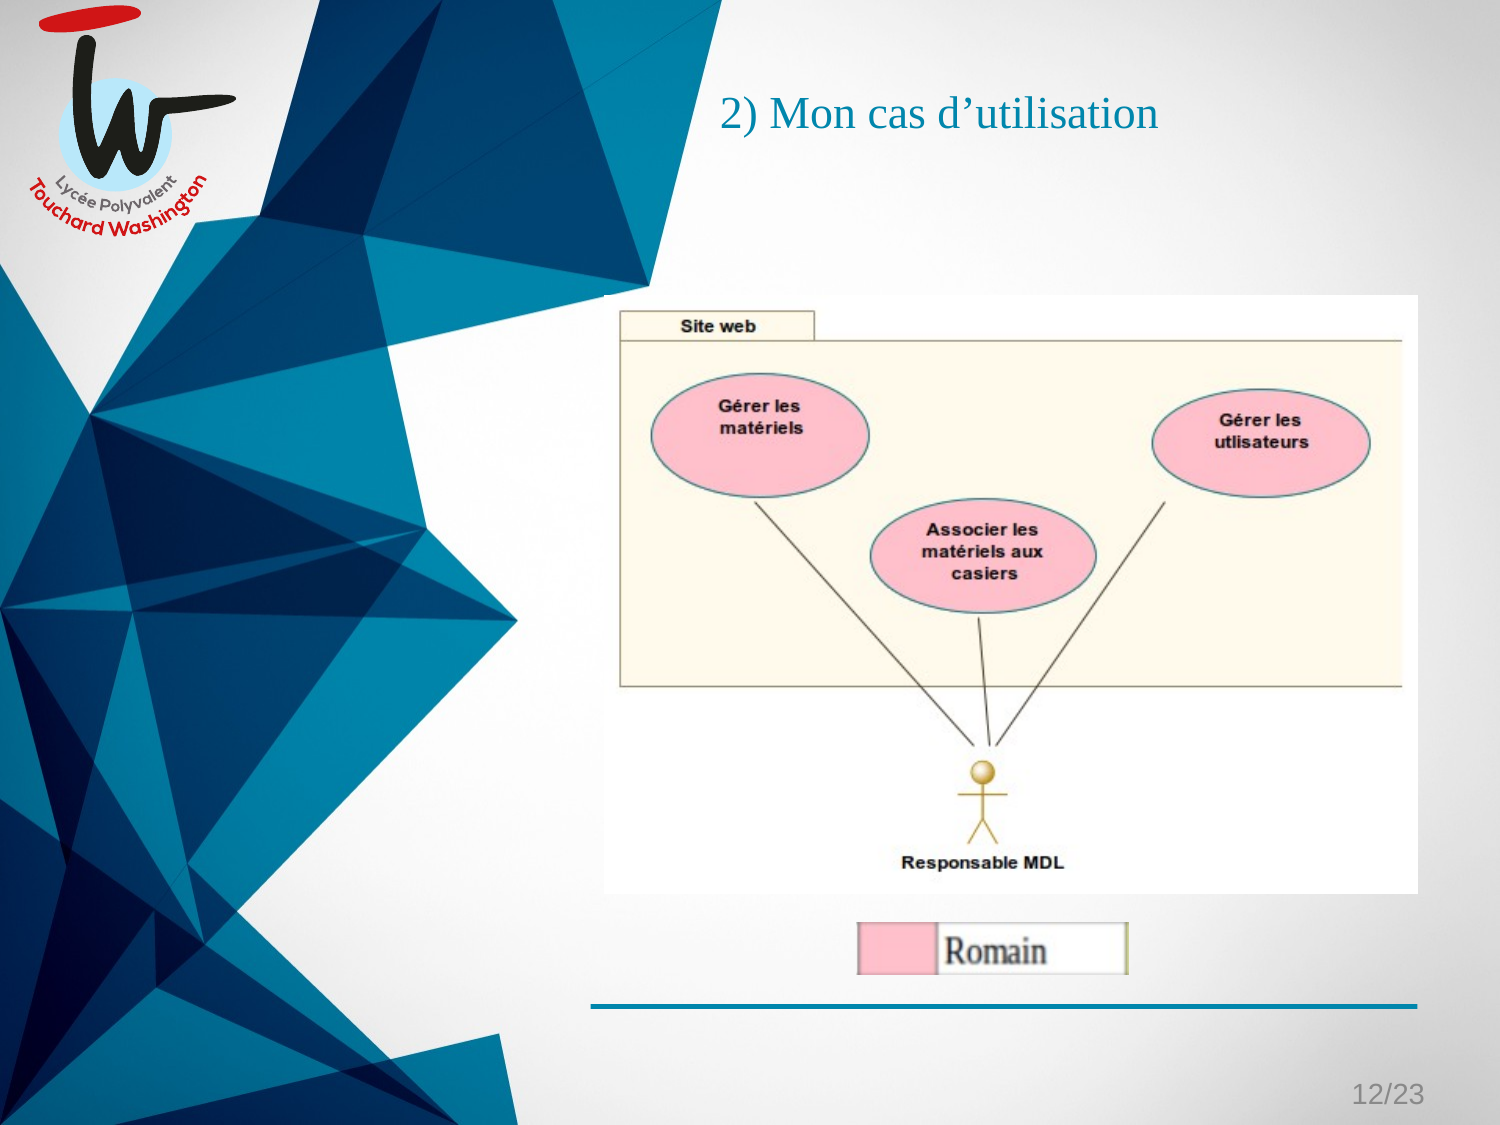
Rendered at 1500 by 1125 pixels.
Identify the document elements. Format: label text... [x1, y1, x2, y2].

picture [0, 0, 1500, 1125]
title 2) Mon cas d’utilisation [442, 18, 1160, 207]
